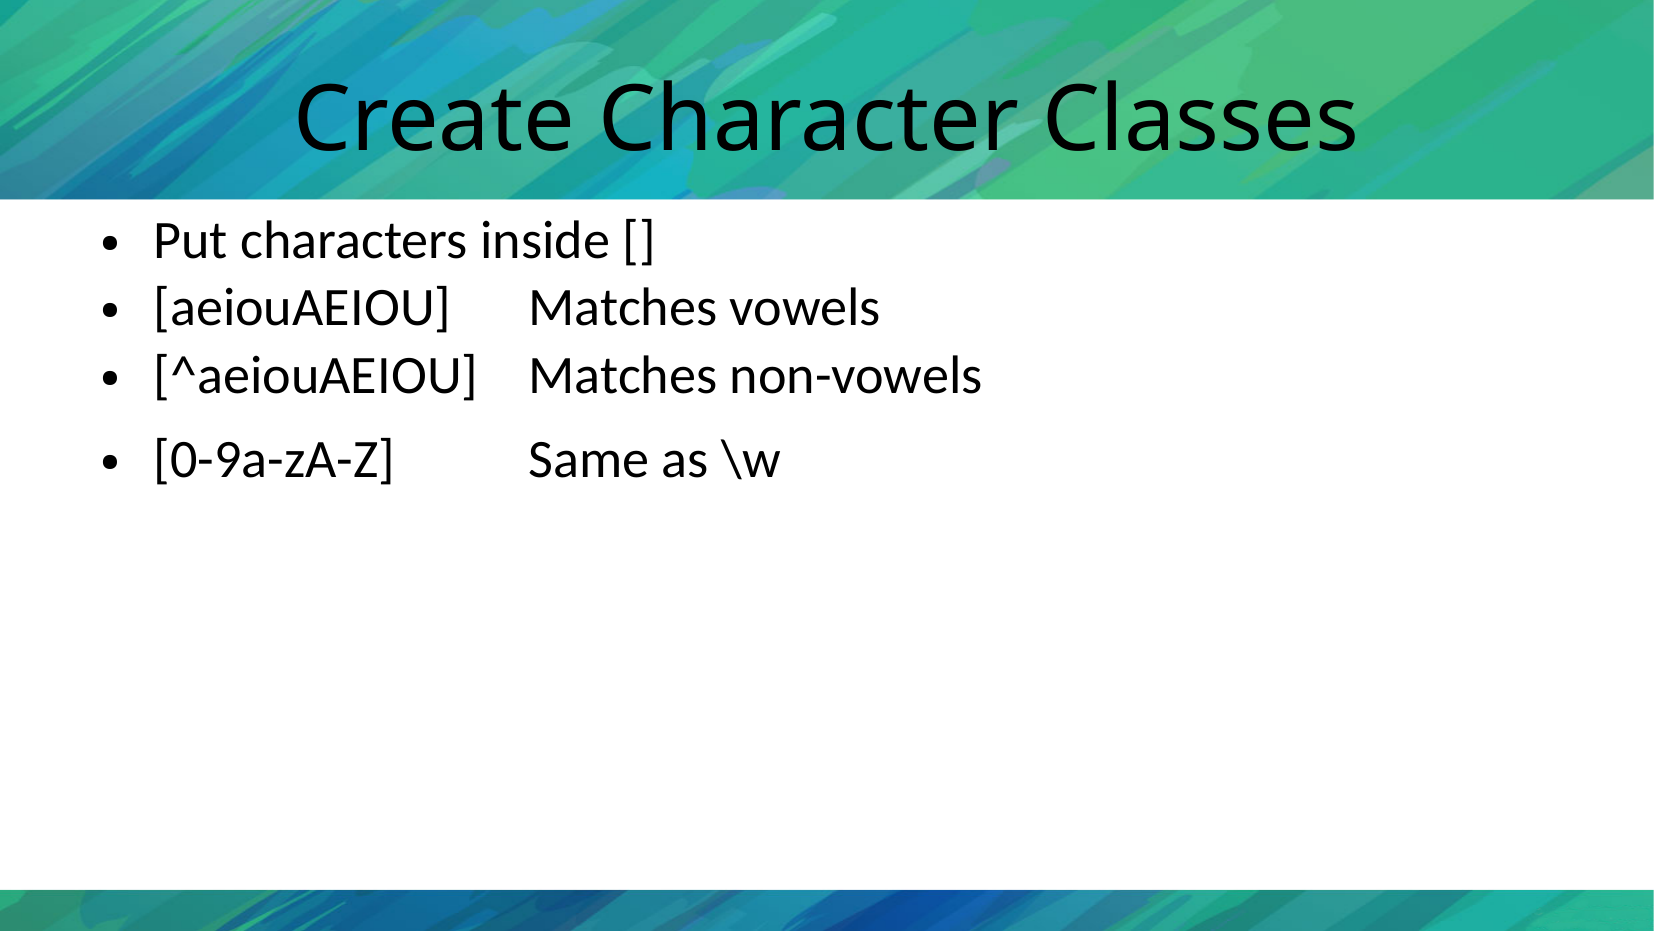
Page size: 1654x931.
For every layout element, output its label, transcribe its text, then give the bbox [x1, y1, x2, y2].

list Put characters inside [] [aeiouAEIOU] Matches vowels [^aeiouAEIOU] Matches non-vowels [0-9a-zA-Z] Same as \w [82, 217, 1571, 757]
title Create Character Classes [82, 37, 1571, 193]
picture [0, 0, 1654, 931]
